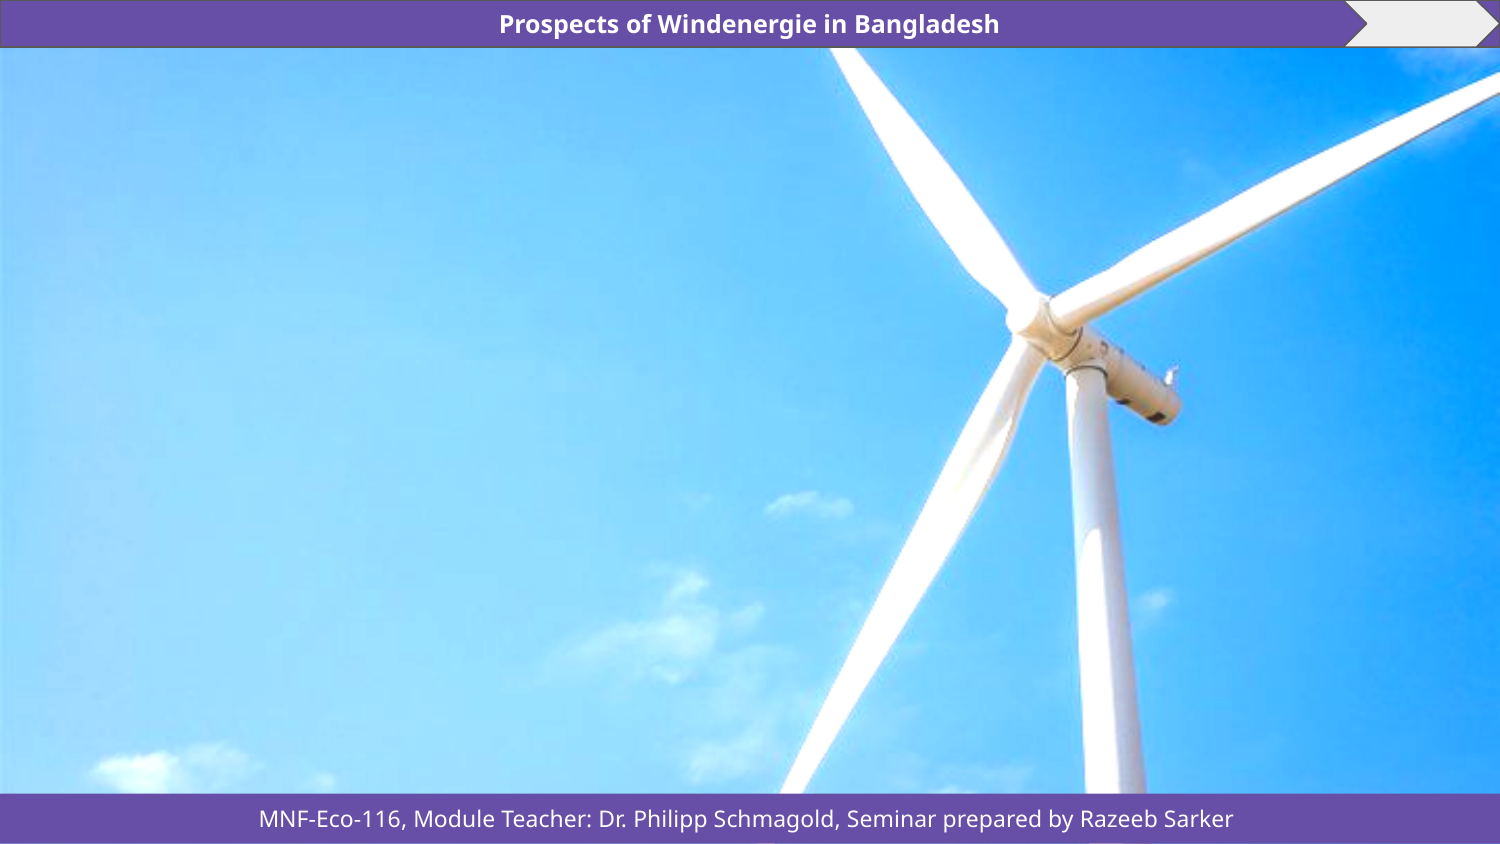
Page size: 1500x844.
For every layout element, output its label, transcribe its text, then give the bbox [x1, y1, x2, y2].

text_box [1343, 0, 1500, 48]
text_box MNF-Eco-116, Module Teacher: Dr. Philipp Schmagold, Seminar prepared by Razeeb Sarker [0, 793, 1500, 844]
text_box Prospects of Windenergie in Bangladesh [0, 0, 1366, 48]
picture [0, 48, 1500, 793]
